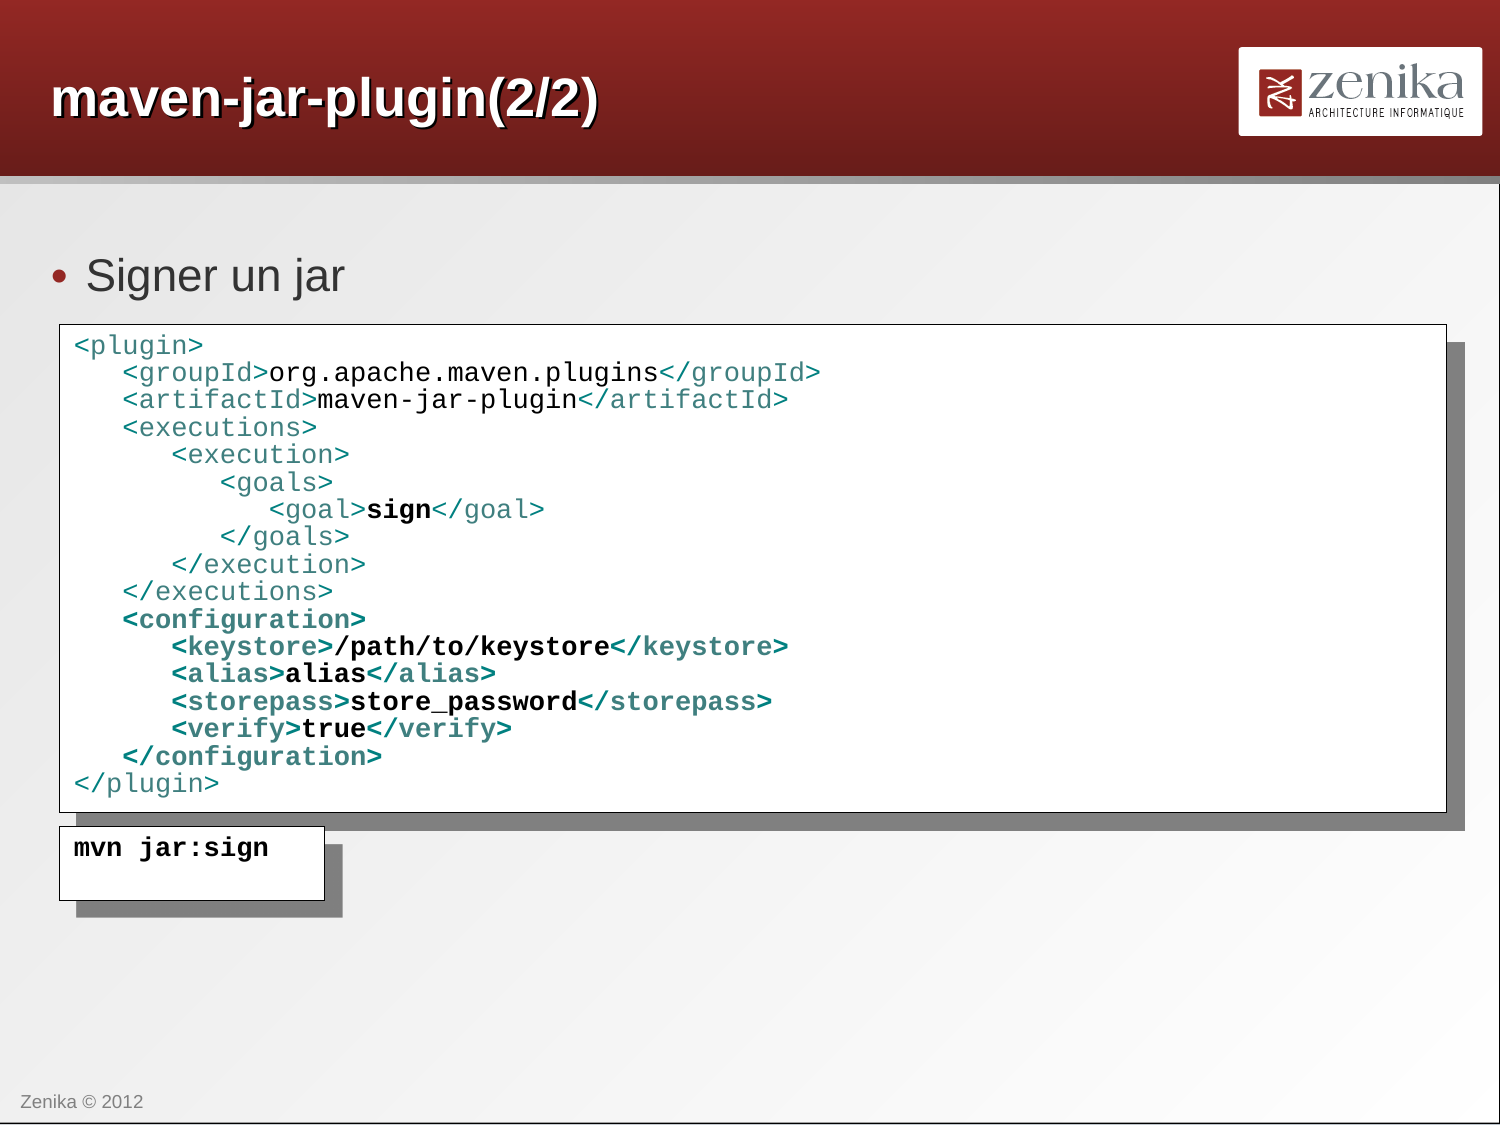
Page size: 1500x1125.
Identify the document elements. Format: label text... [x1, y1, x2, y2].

picture [1257, 58, 1464, 125]
text_box mvn jar:sign [59, 826, 325, 901]
list Signer un jar [50, 249, 1435, 1079]
title maven-jar-plugin(2/2) [50, 15, 1206, 180]
